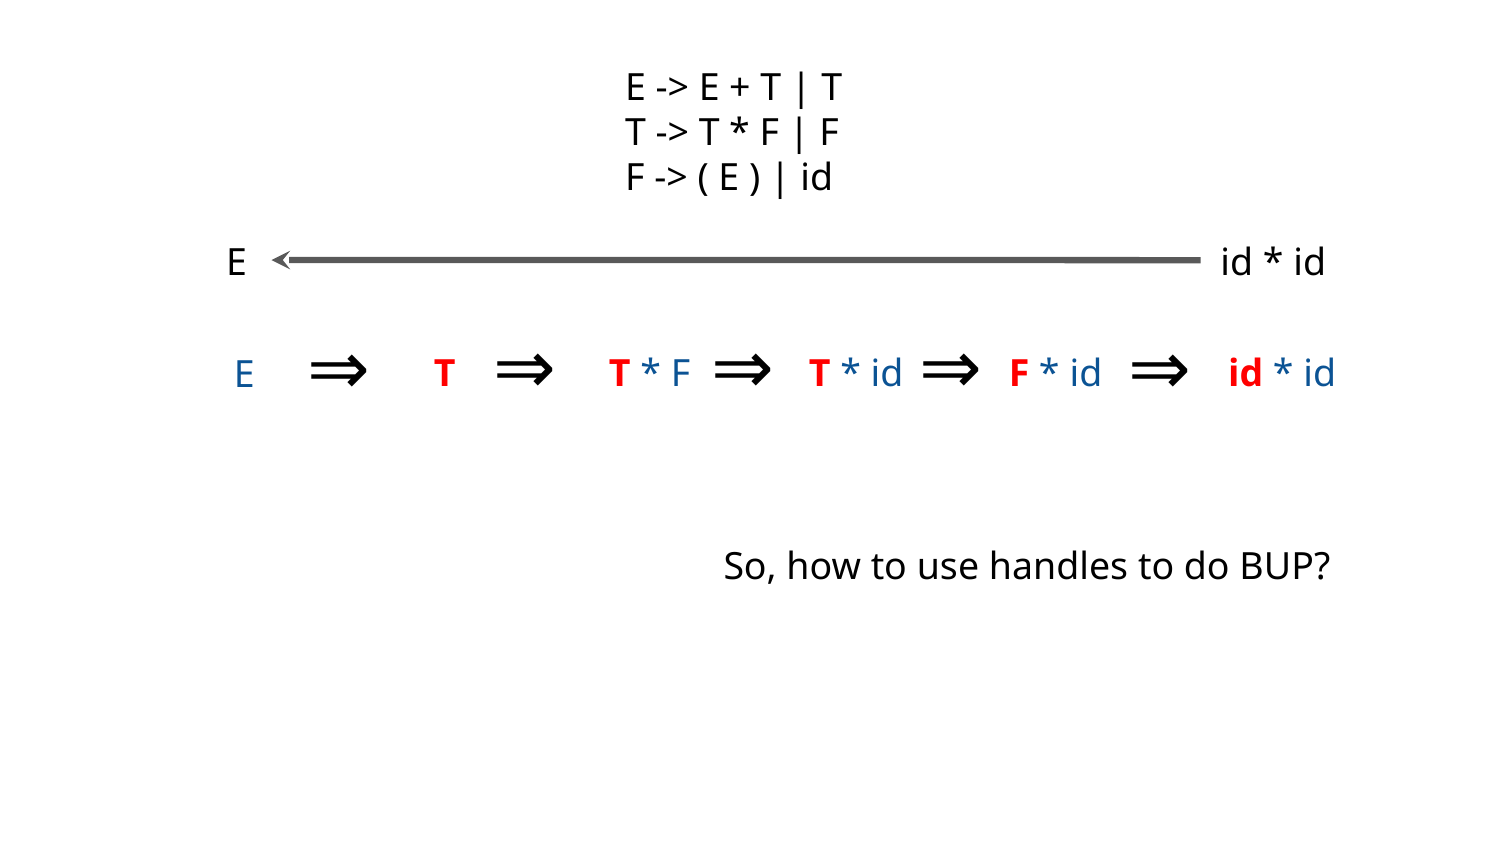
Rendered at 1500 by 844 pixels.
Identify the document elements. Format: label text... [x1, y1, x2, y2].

text_box So, how to use handles to do BUP? [271, 451, 1346, 678]
text_box E [201, 227, 272, 293]
text_box ⇒ [904, 304, 1008, 440]
text_box id * id [1200, 227, 1347, 293]
text_box E -> E + T | T T -> T * F | F F -> ( E ) | id [610, 47, 961, 113]
text_box T * id [800, 339, 904, 405]
text_box T * F [593, 339, 696, 405]
text_box ⇒ [478, 304, 582, 440]
text_box ⇒ [696, 304, 800, 440]
text_box E [218, 339, 292, 405]
text_box id * id [1217, 339, 1359, 405]
text_box ⇒ [1113, 304, 1217, 441]
text_box ⇒ [292, 304, 396, 441]
text_box F * id [1008, 339, 1113, 405]
text_box T [418, 339, 478, 405]
